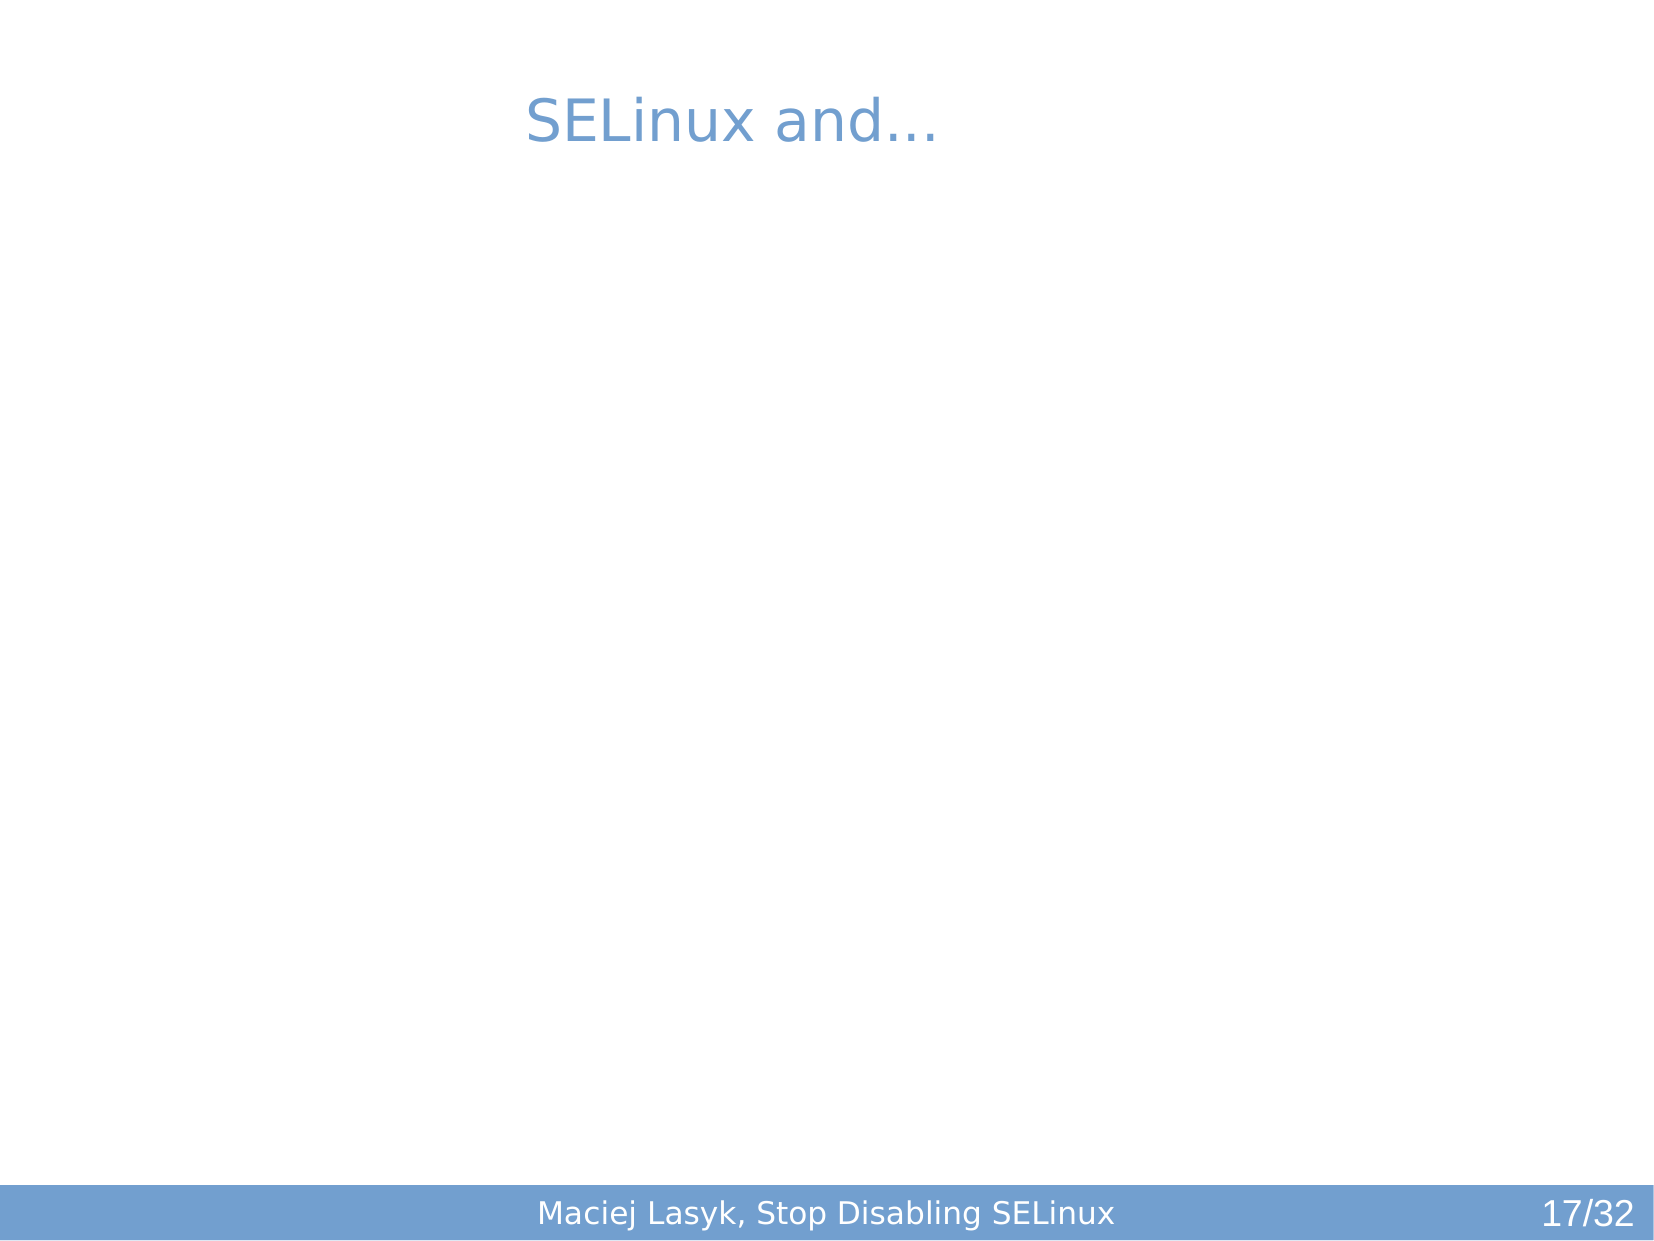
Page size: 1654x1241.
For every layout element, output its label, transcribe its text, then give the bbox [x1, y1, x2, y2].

text_box Maciej Lasyk, Stop Disabling SELinux [522, 1188, 1132, 1240]
text_box [1650, 1185, 1654, 1241]
text_box SELinux and... [510, 79, 955, 163]
text_box [0, 1185, 1516, 1241]
text_box 17/32 [1516, 1185, 1650, 1241]
